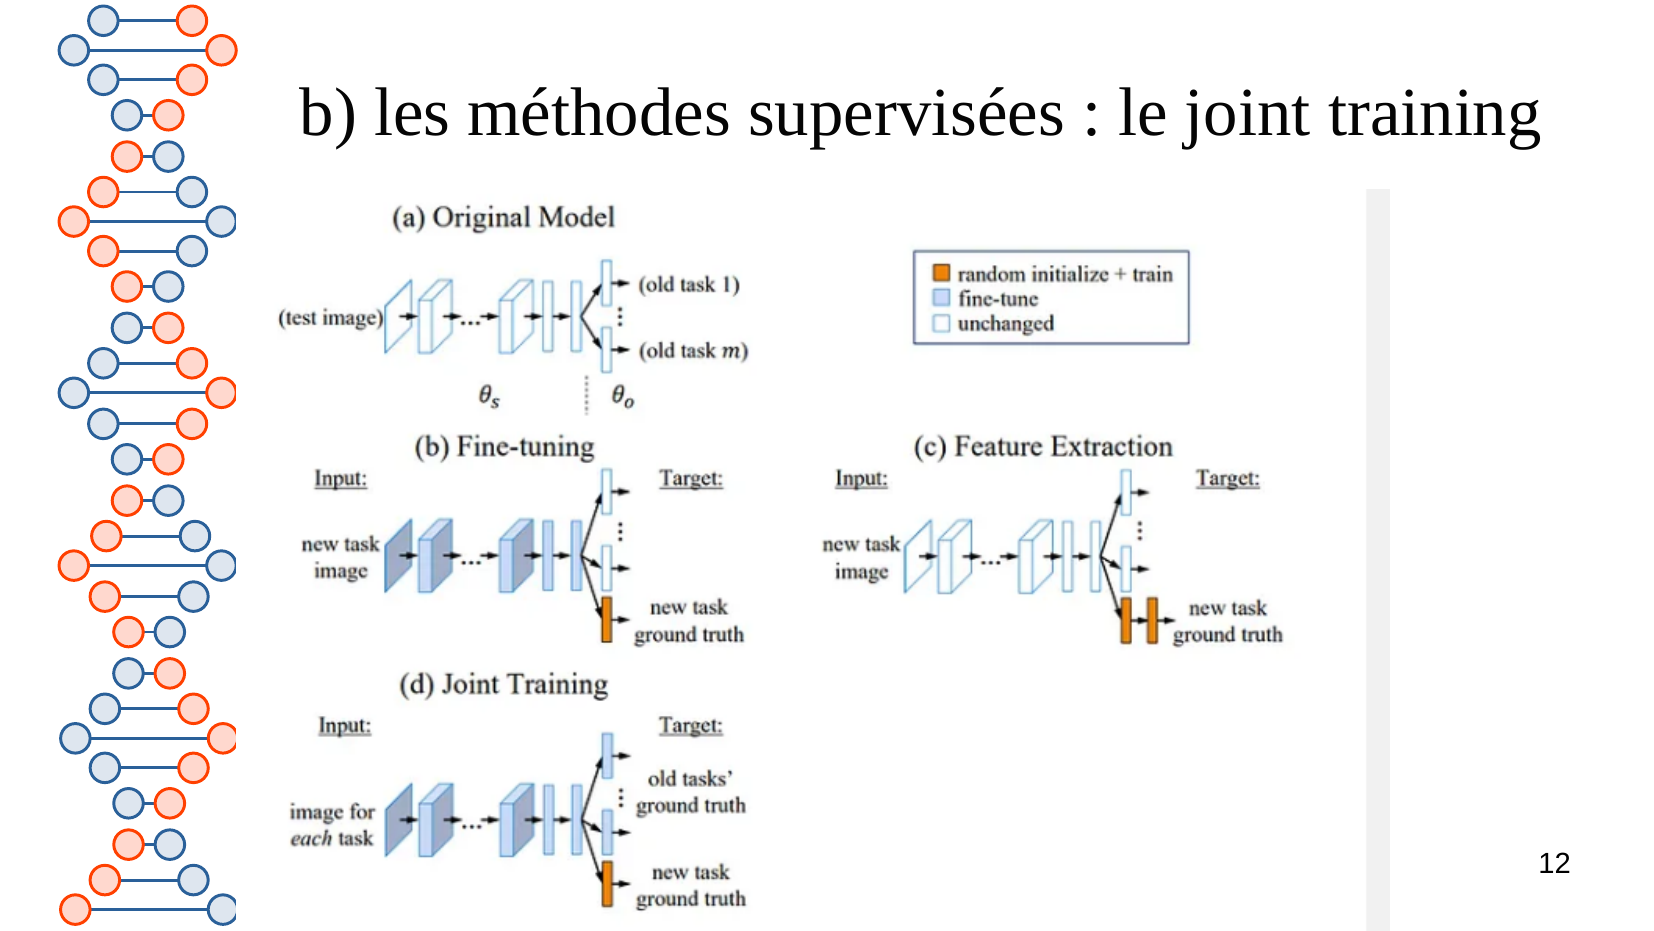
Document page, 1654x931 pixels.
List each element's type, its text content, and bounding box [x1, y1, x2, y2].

picture [236, 189, 1390, 931]
title b) les méthodes supervisées : le joint training [265, 35, 1595, 189]
